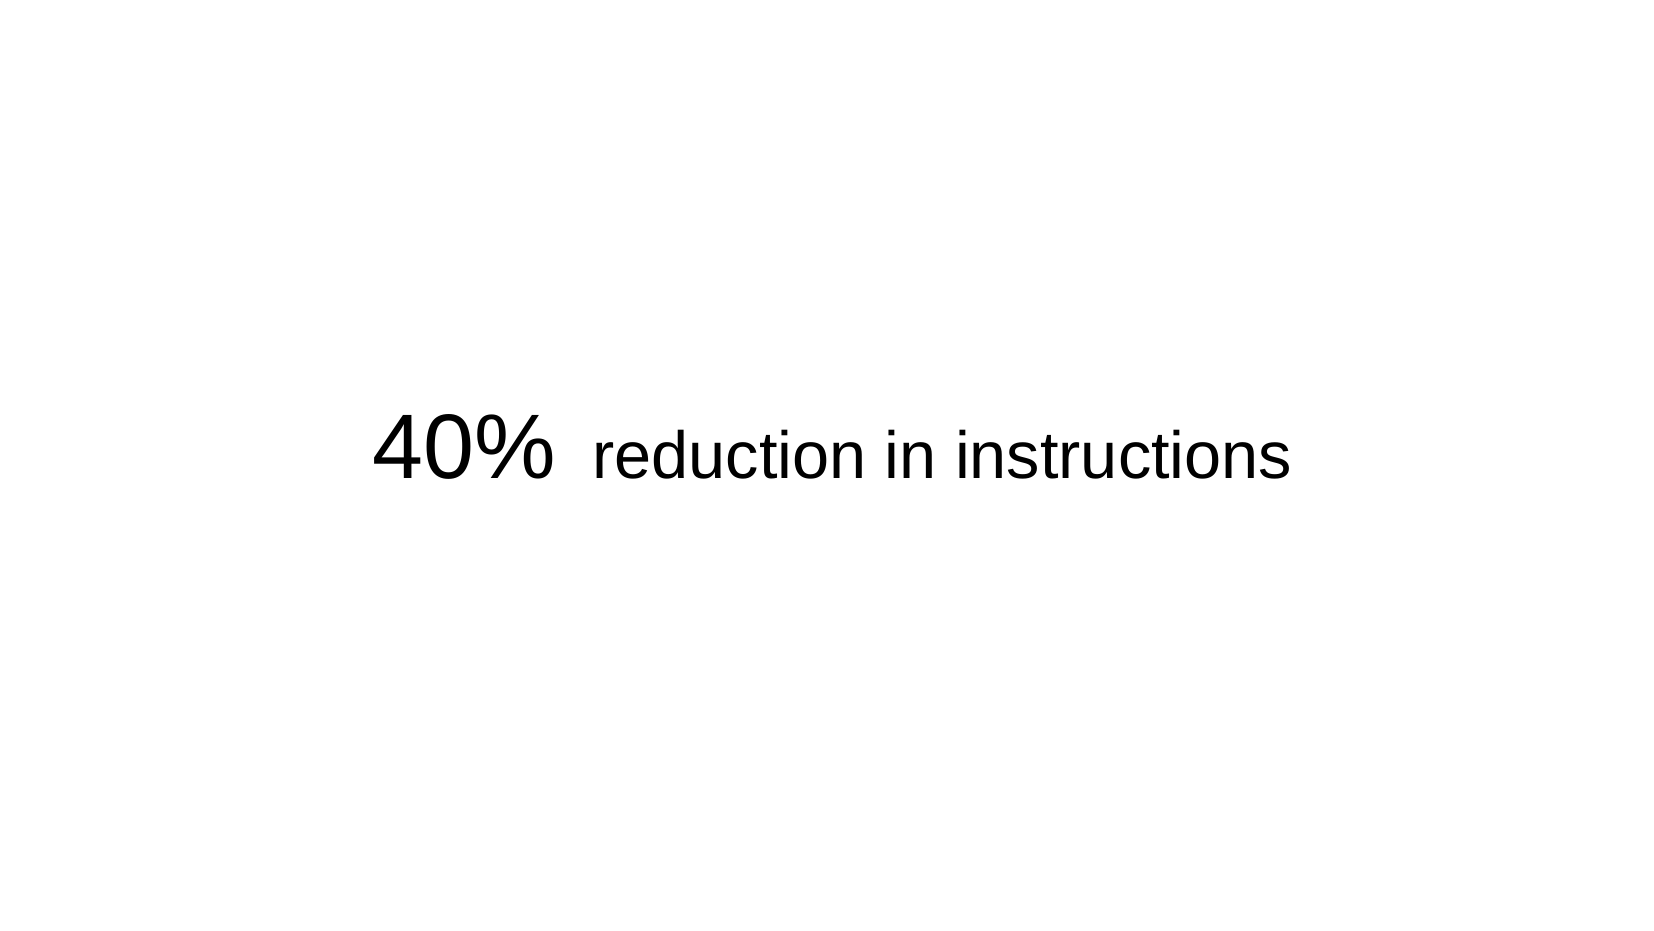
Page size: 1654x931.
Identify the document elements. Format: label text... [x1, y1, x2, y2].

subtitle 40% reduction in instructions [88, 177, 1577, 717]
